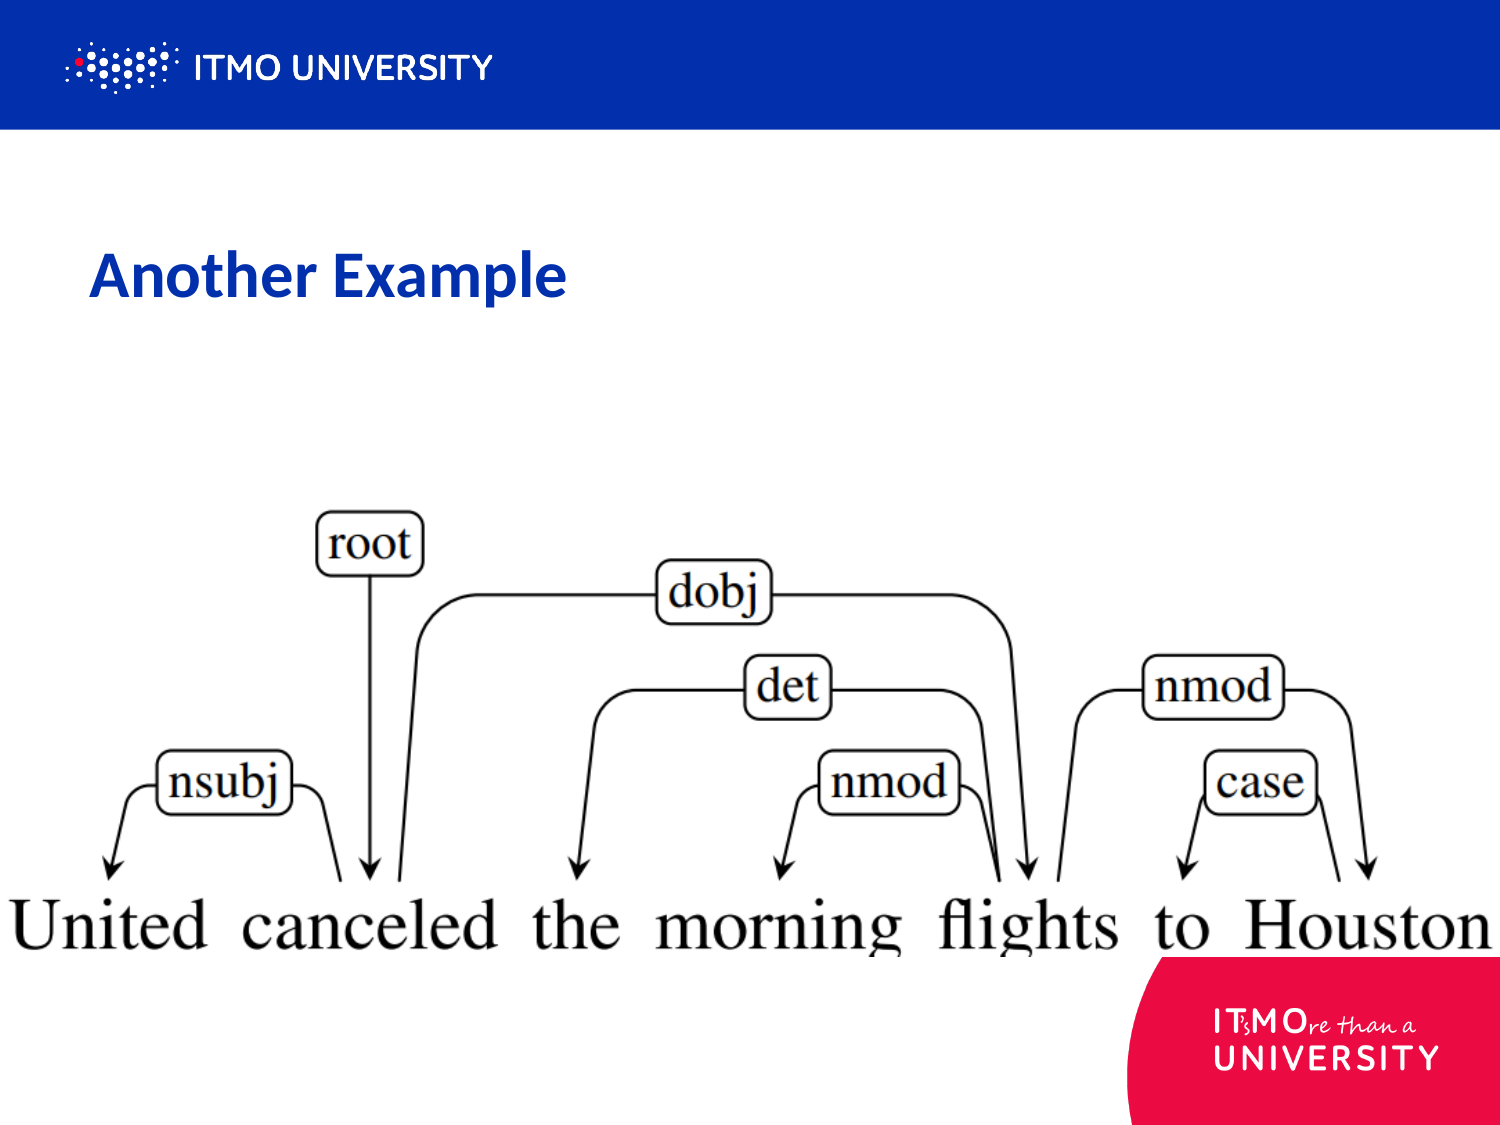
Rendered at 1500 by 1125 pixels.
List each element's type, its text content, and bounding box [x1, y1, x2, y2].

picture [0, 0, 545, 140]
picture [0, 503, 1500, 1125]
text_box Another Example [74, 202, 1104, 339]
